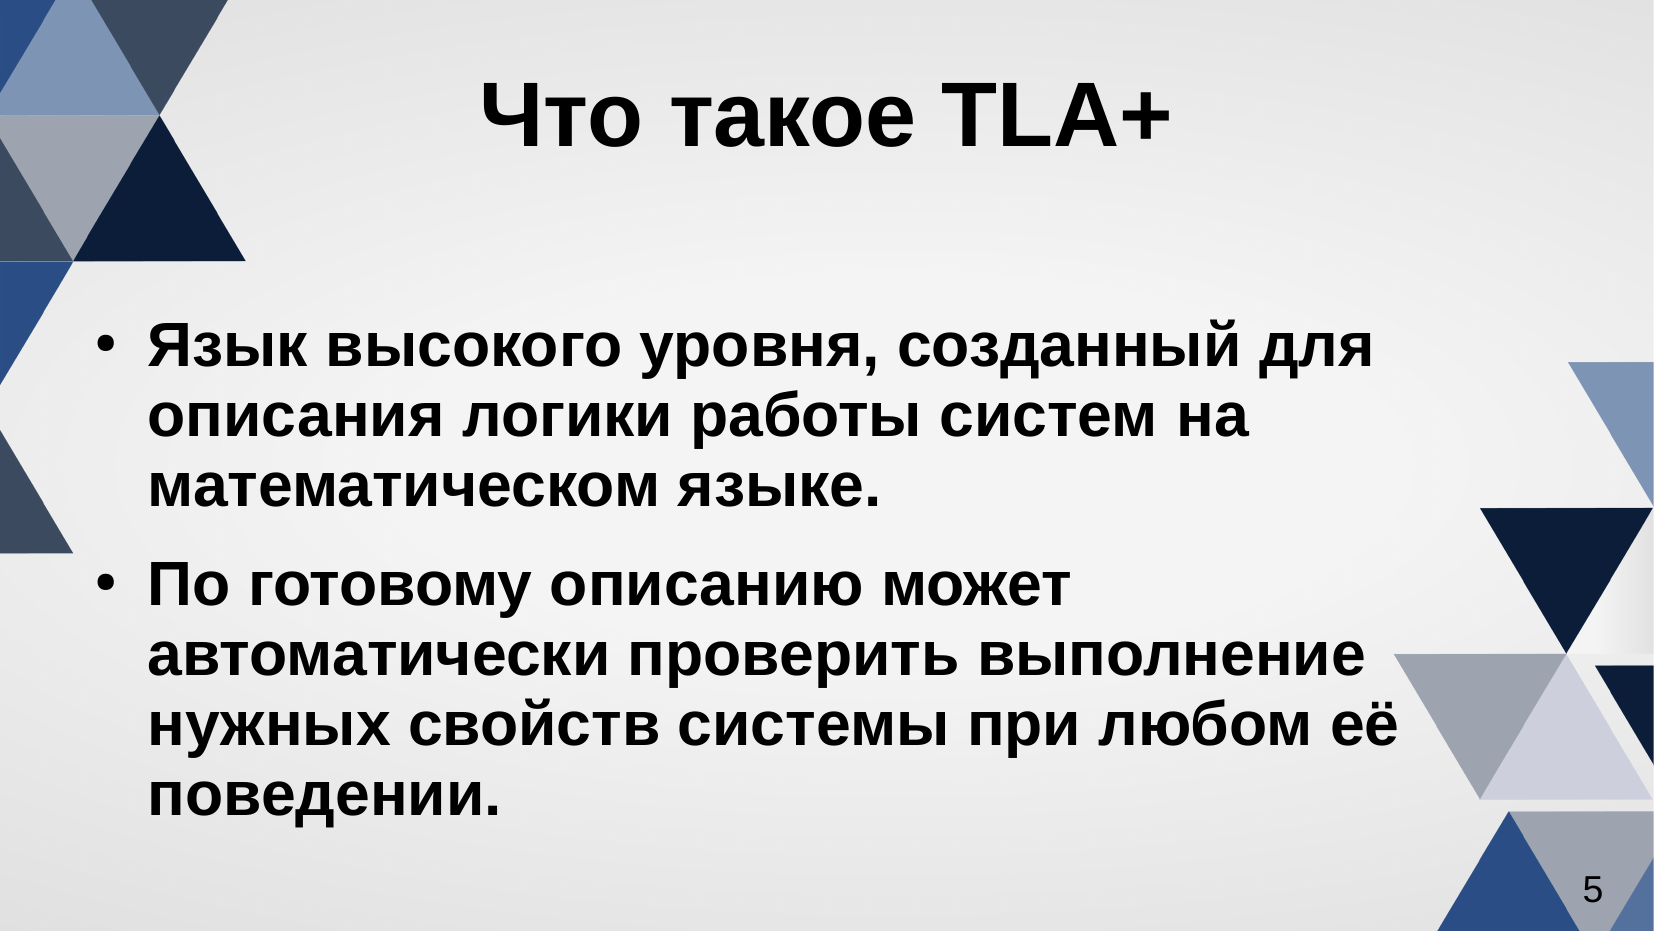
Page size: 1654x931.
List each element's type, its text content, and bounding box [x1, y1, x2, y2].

list Язык высокого уровня, созданный для описания логики работы систем на математическом языке. По готовому описанию может автоматически проверить выполнение нужных свойств системы при любом её поведении. [76, 310, 1427, 931]
text_box <number> [1567, 861, 1654, 919]
title Что такое TLA+ [82, 37, 1571, 193]
picture [0, 0, 1654, 931]
